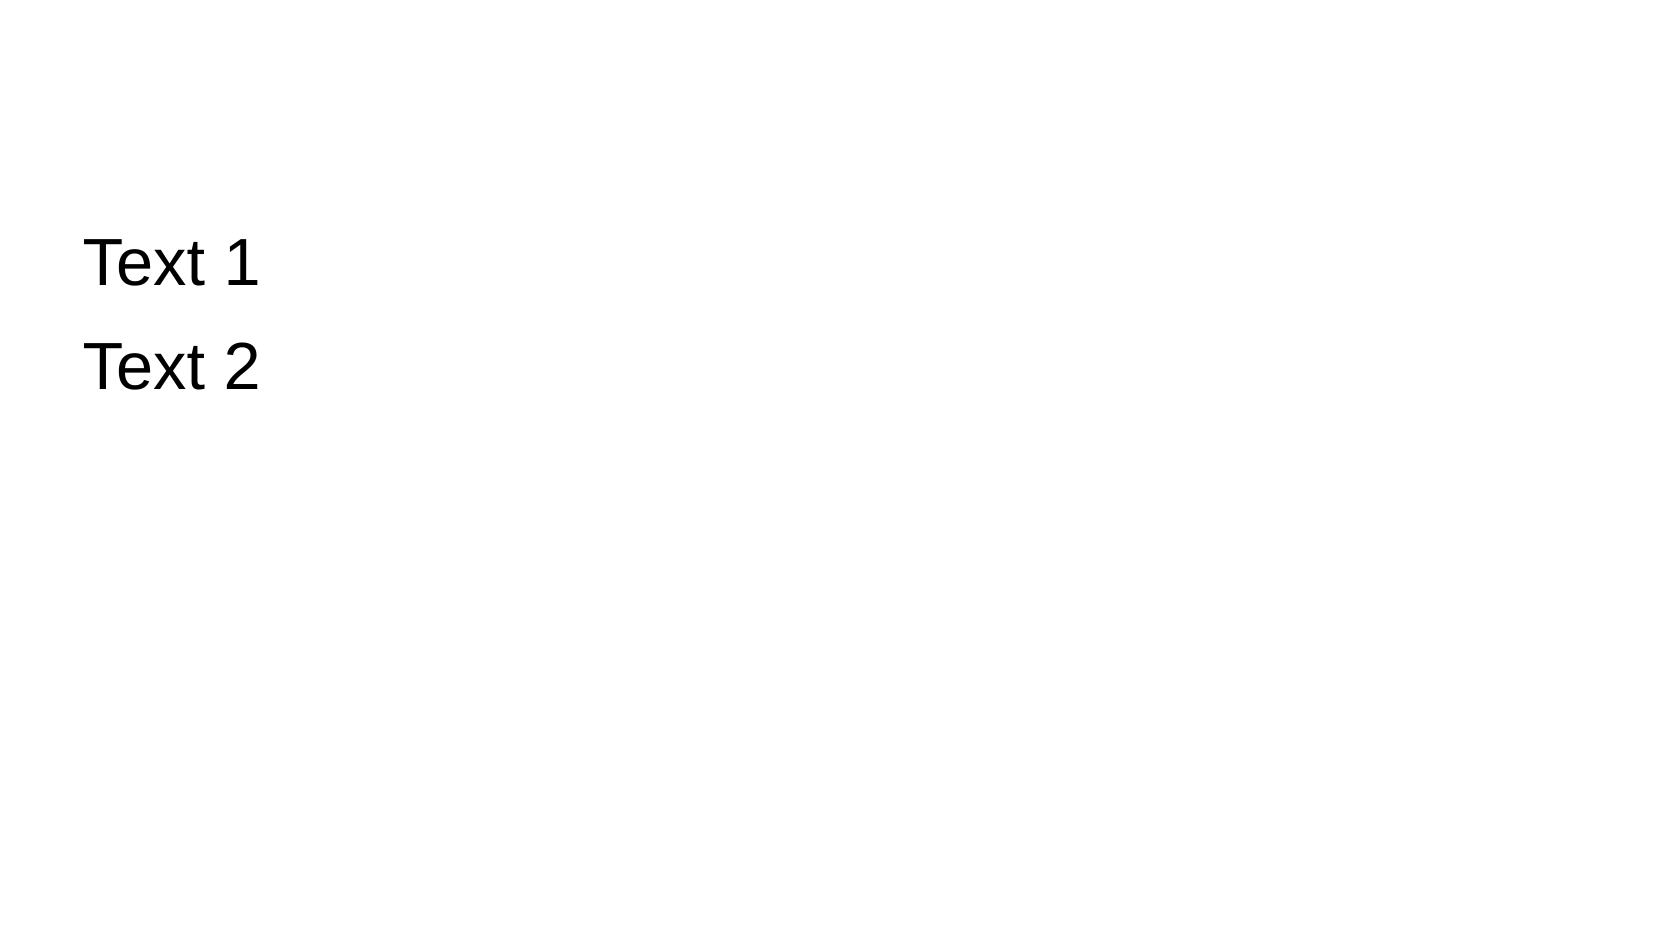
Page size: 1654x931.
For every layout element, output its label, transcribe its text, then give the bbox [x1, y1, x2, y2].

list Text 1 Text 2 [82, 225, 1571, 758]
